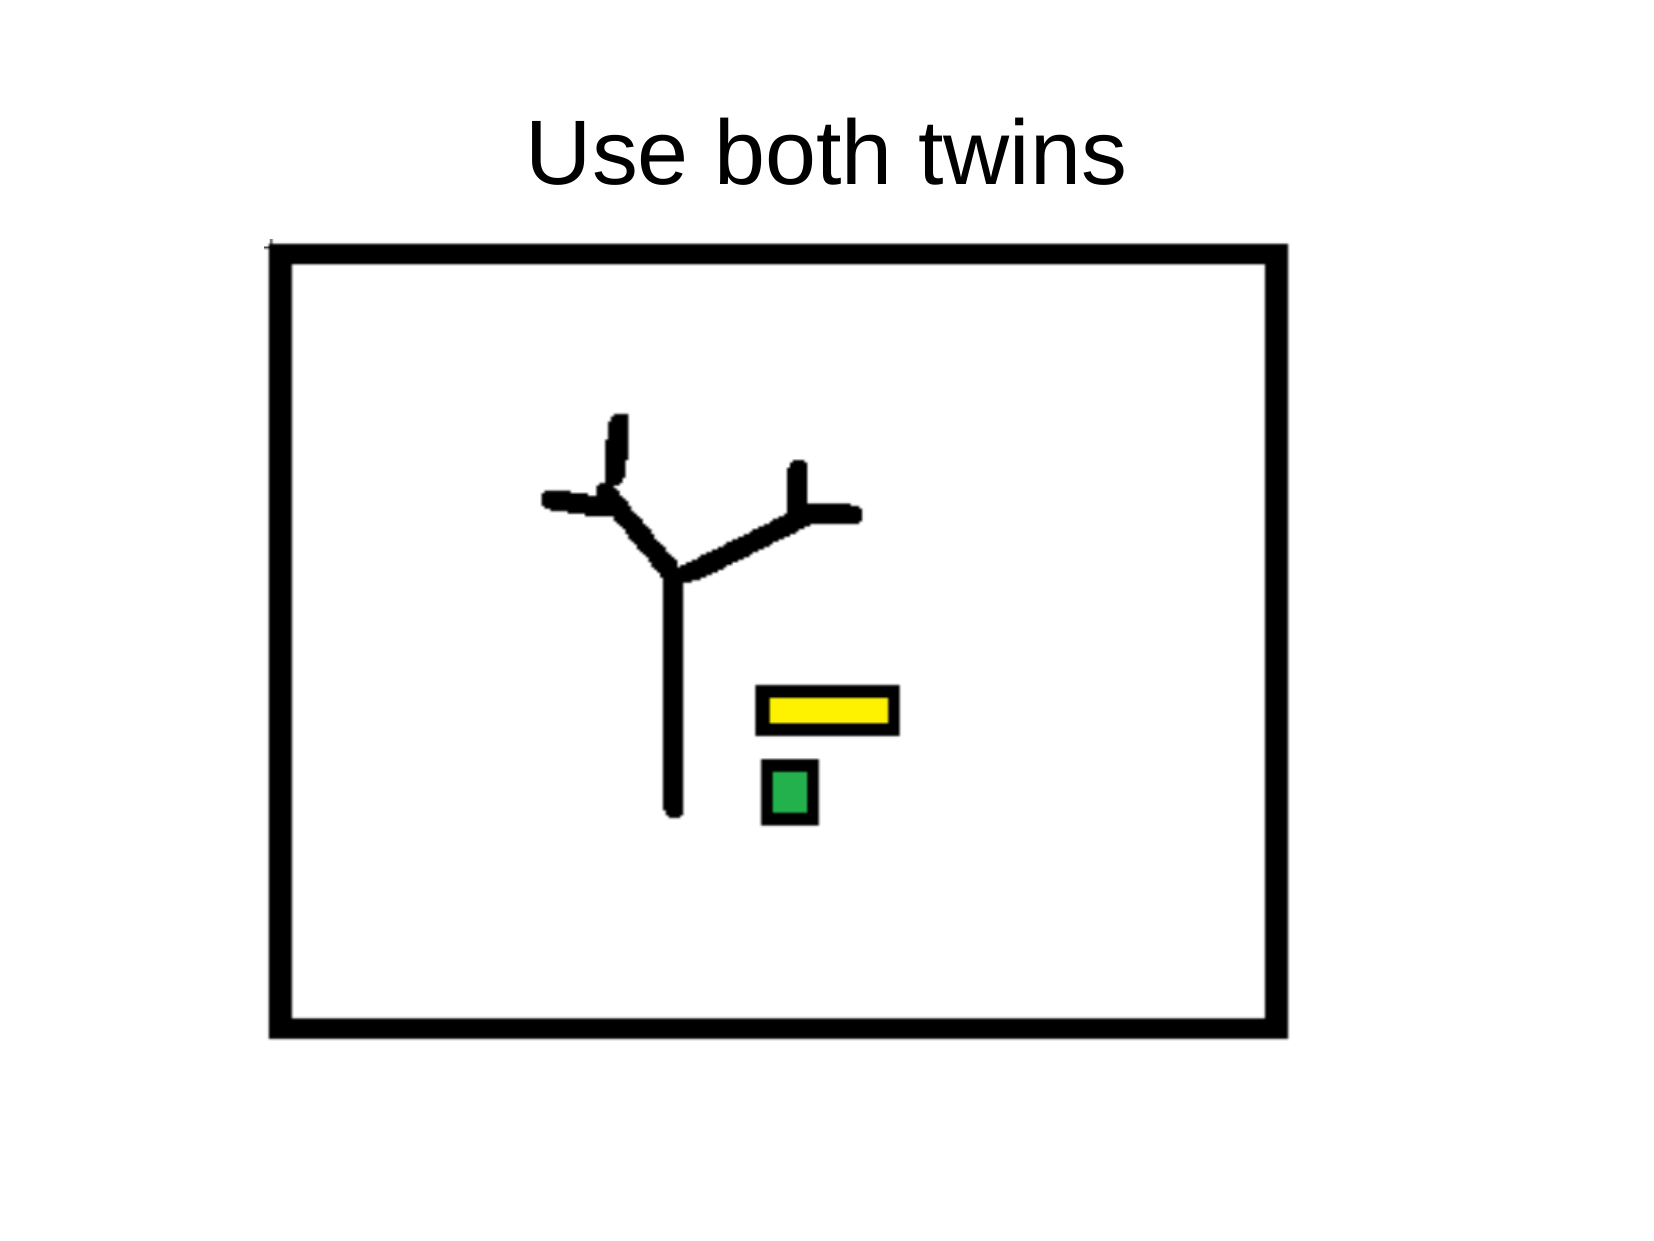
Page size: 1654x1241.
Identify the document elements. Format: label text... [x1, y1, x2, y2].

picture [264, 239, 1293, 1042]
title Use both twins [82, 49, 1571, 257]
